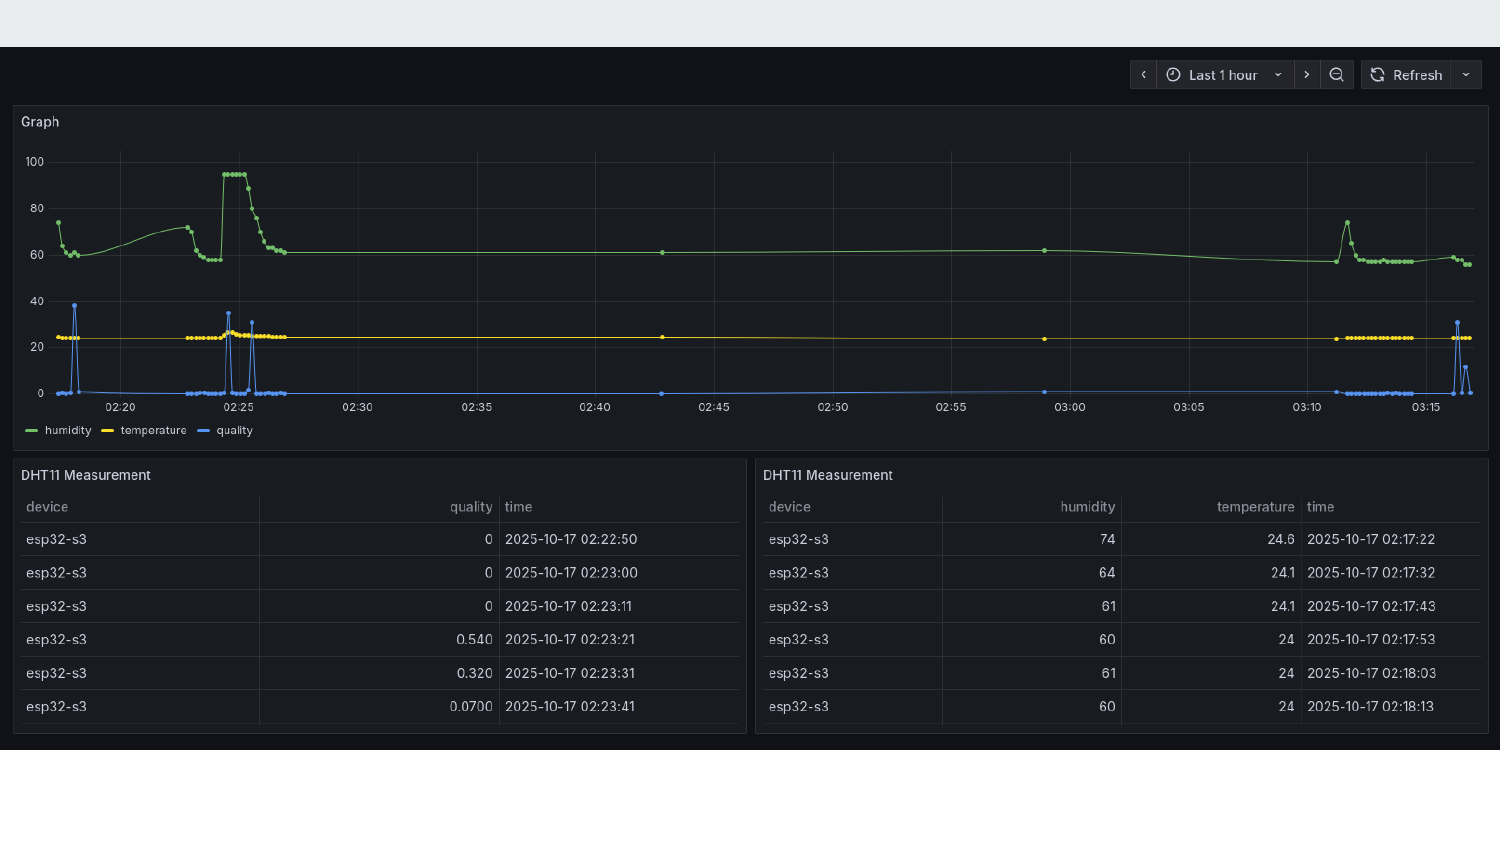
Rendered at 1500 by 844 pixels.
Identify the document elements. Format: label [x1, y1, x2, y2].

picture [0, 47, 1500, 751]
